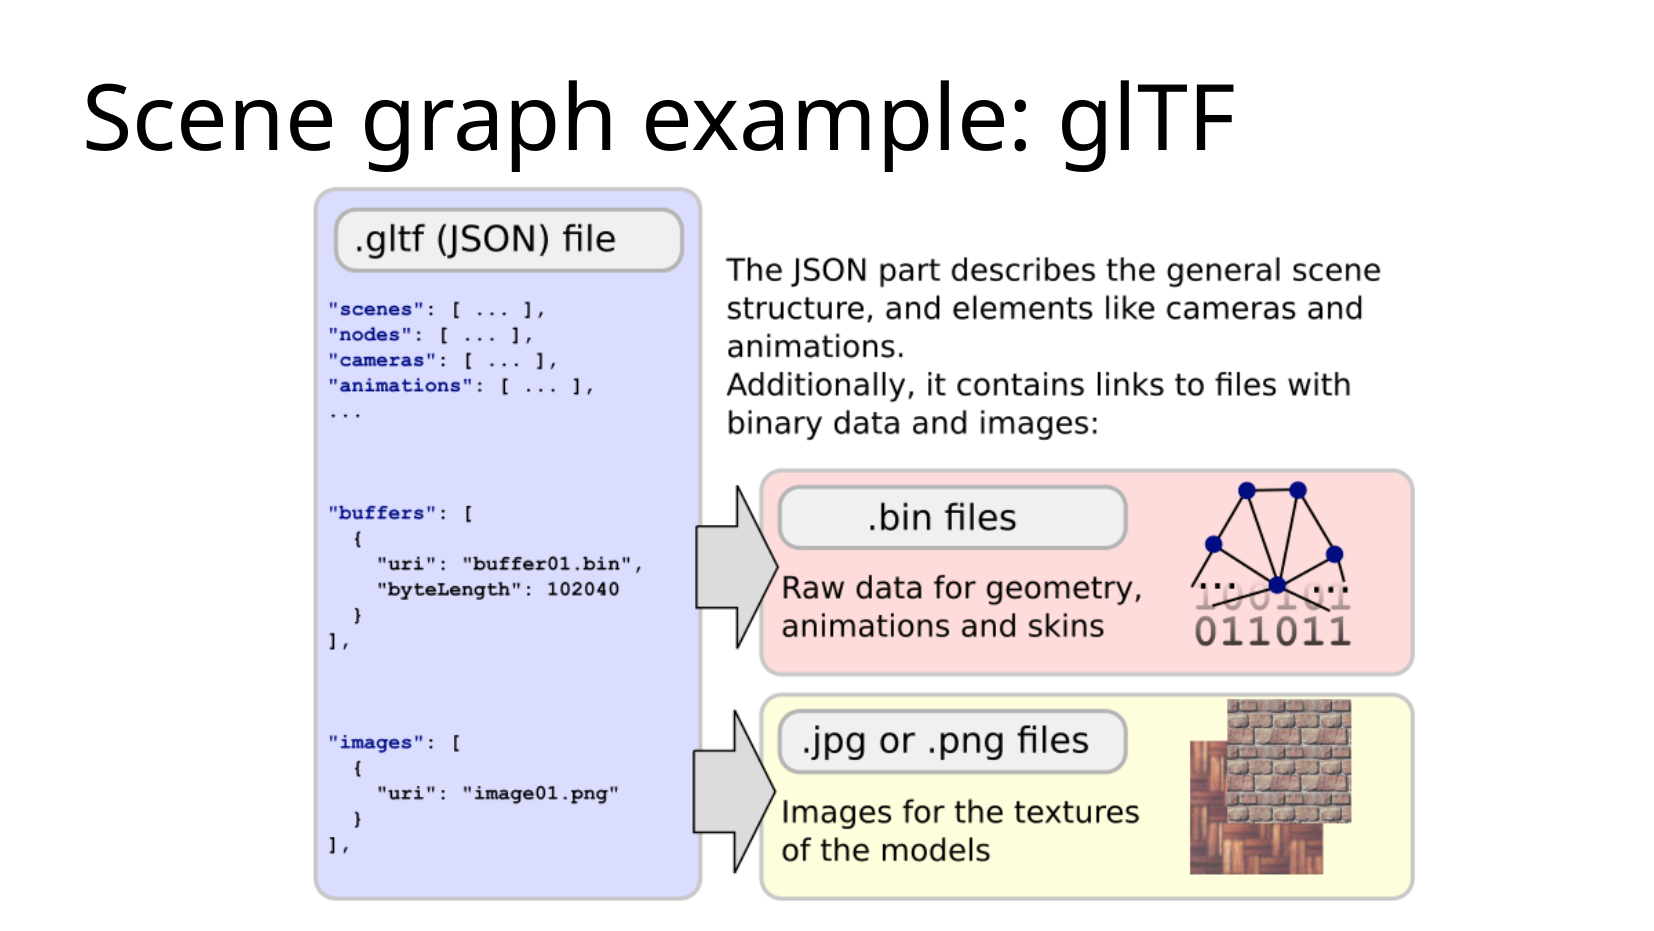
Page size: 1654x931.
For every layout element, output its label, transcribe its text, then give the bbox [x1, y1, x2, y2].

picture [300, 179, 1426, 905]
title Scene graph example: glTF [82, 37, 1571, 193]
